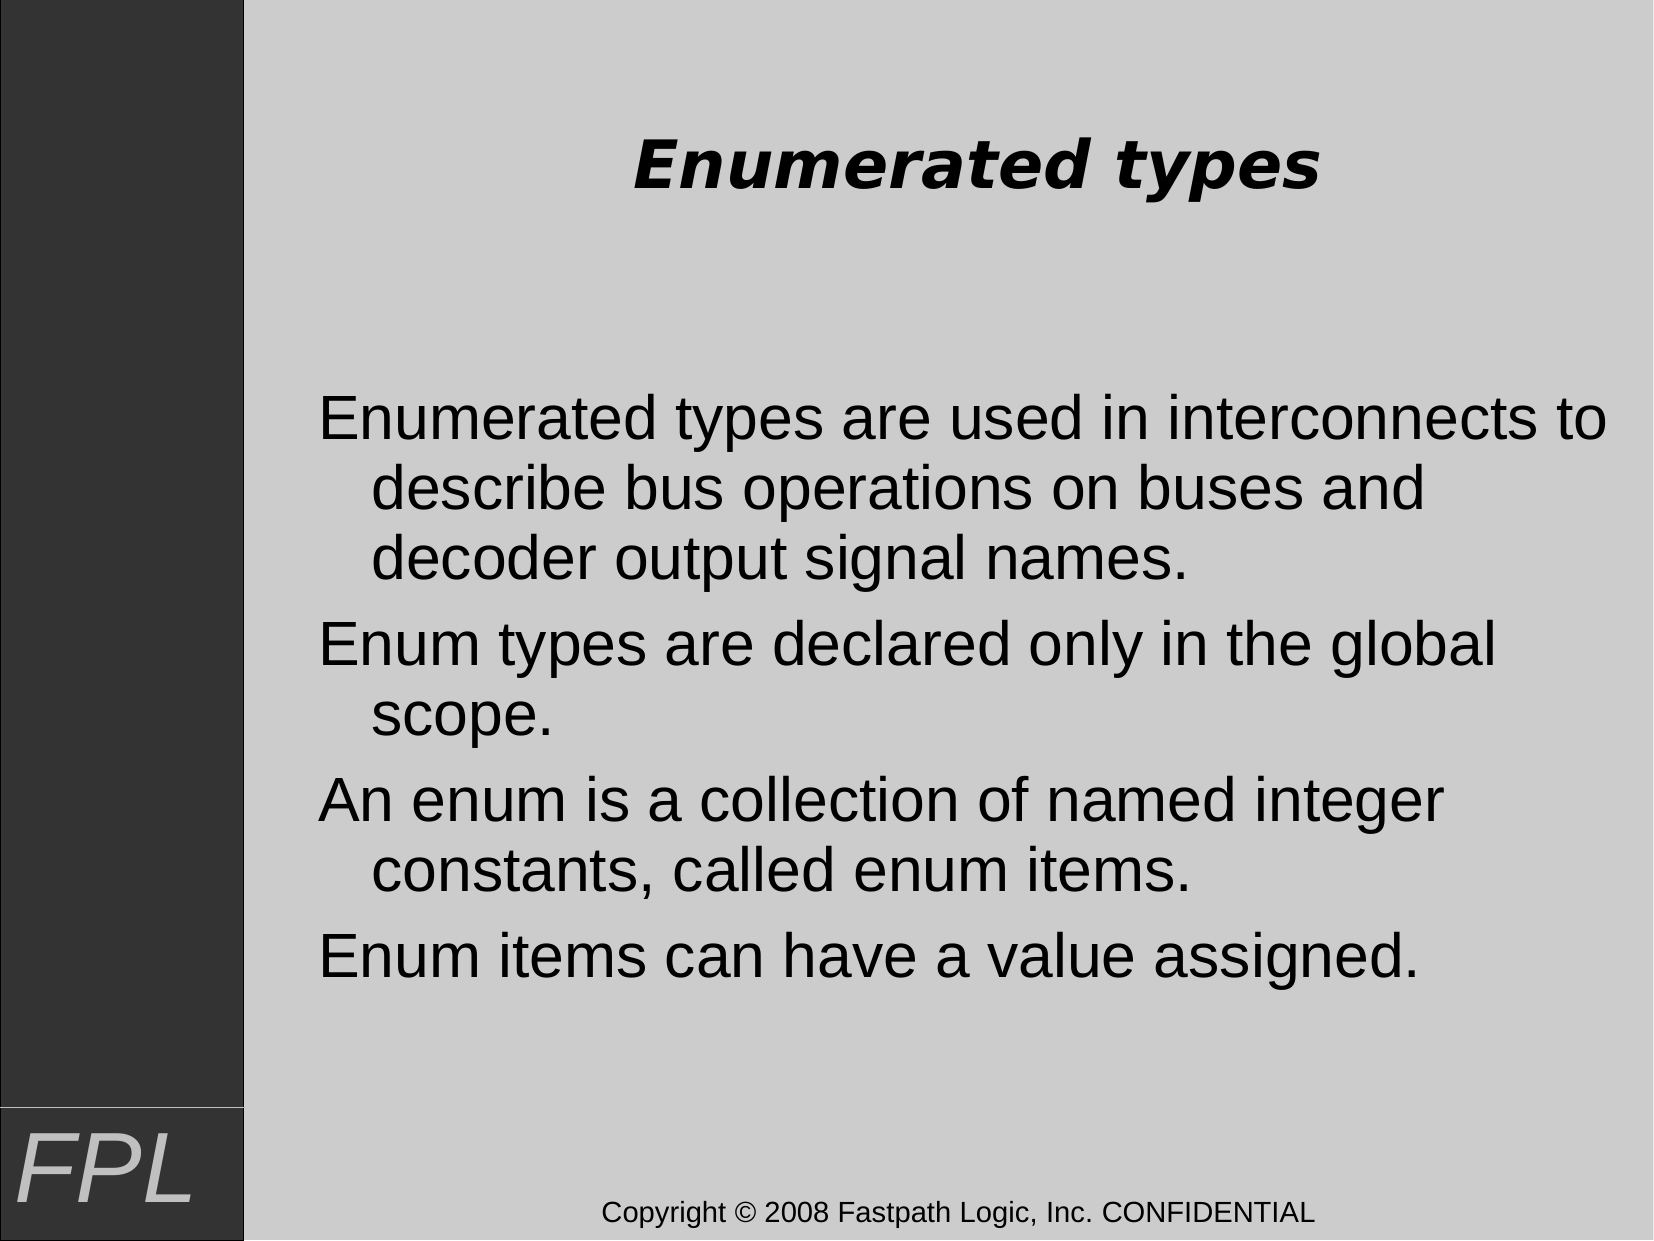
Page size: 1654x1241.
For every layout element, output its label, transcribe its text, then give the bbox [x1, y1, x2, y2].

subtitle Enumerated types are used in interconnects to describe bus operations on buses and decoder output signal names. Enum types are declared only in the global scope. An enum is a collection of named integer constants, called enum items. Enum items can have a value assigned. [300, 275, 1613, 1181]
title Enumerated types [427, 57, 1530, 274]
